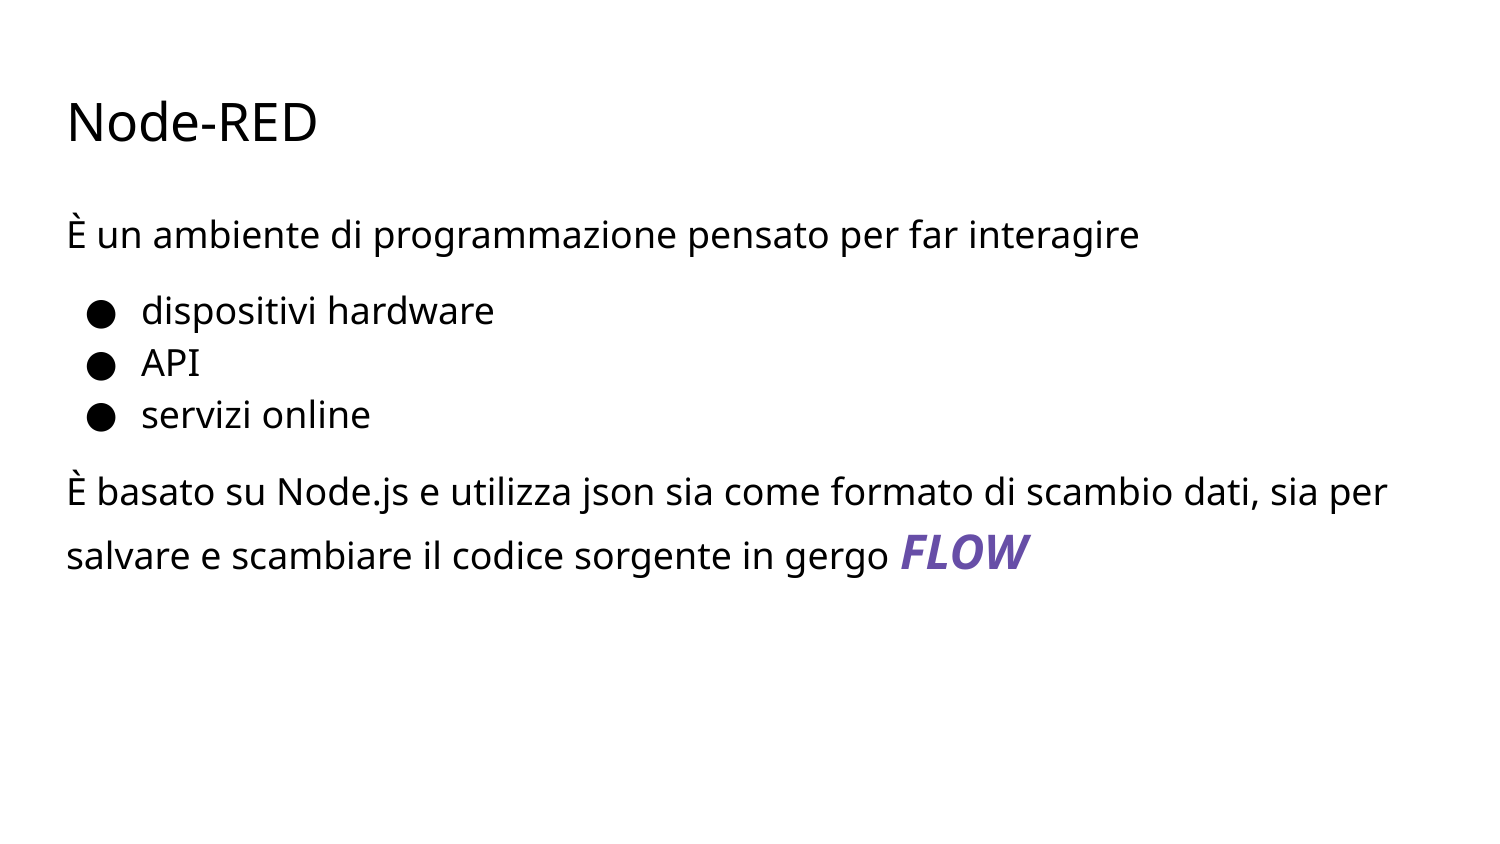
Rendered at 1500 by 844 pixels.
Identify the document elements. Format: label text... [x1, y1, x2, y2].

title Node-RED [51, 72, 1449, 167]
list È un ambiente di programmazione pensato per far interagire dispositivi hardware API servizi online È basato su Node.js e utilizza json sia come formato di scambio dati, sia per salvare e scambiare il codice sorgente in gergo FLOW [51, 189, 1449, 750]
